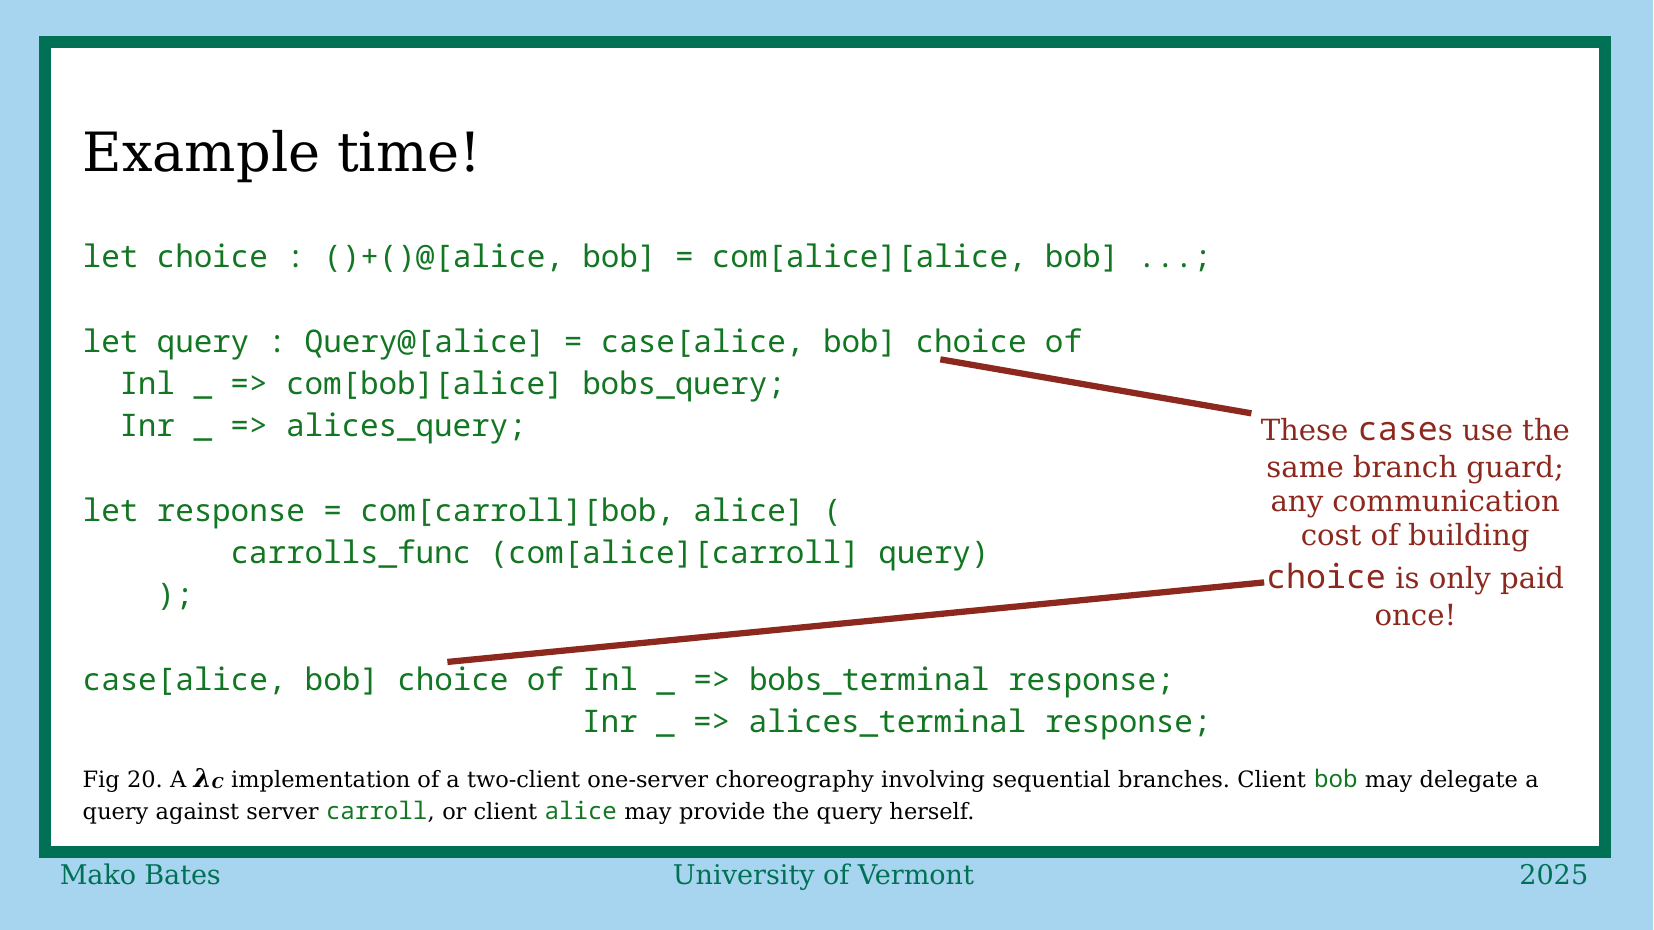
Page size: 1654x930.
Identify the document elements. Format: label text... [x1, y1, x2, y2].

text_box These cases use the same branch guard; any communication cost of building choice is only paid once! [1230, 397, 1601, 625]
text_box [687, 864, 691, 877]
title Example time! [82, 101, 1571, 205]
list let choice : ()+()@[alice, bob] = com[alice][alice, bob] ...; let query : Query@[alice] = case[alice, bob] choice of Inl _ => com[bob][alice] bobs_query; Inr _ => alices_query; let response = com[carroll][bob, alice] ( carrolls_func (com[alice][carroll] query) ); case[alice, bob] choice of Inl _ => bobs_terminal response; Inr _ => alices_terminal response; Fig 20. A 𝝀𝑪 implementation of a two-client one-server choreography involving sequential branches. Client bob may delegate a query against server carroll, or client alice may provide the query herself. [82, 205, 1571, 835]
